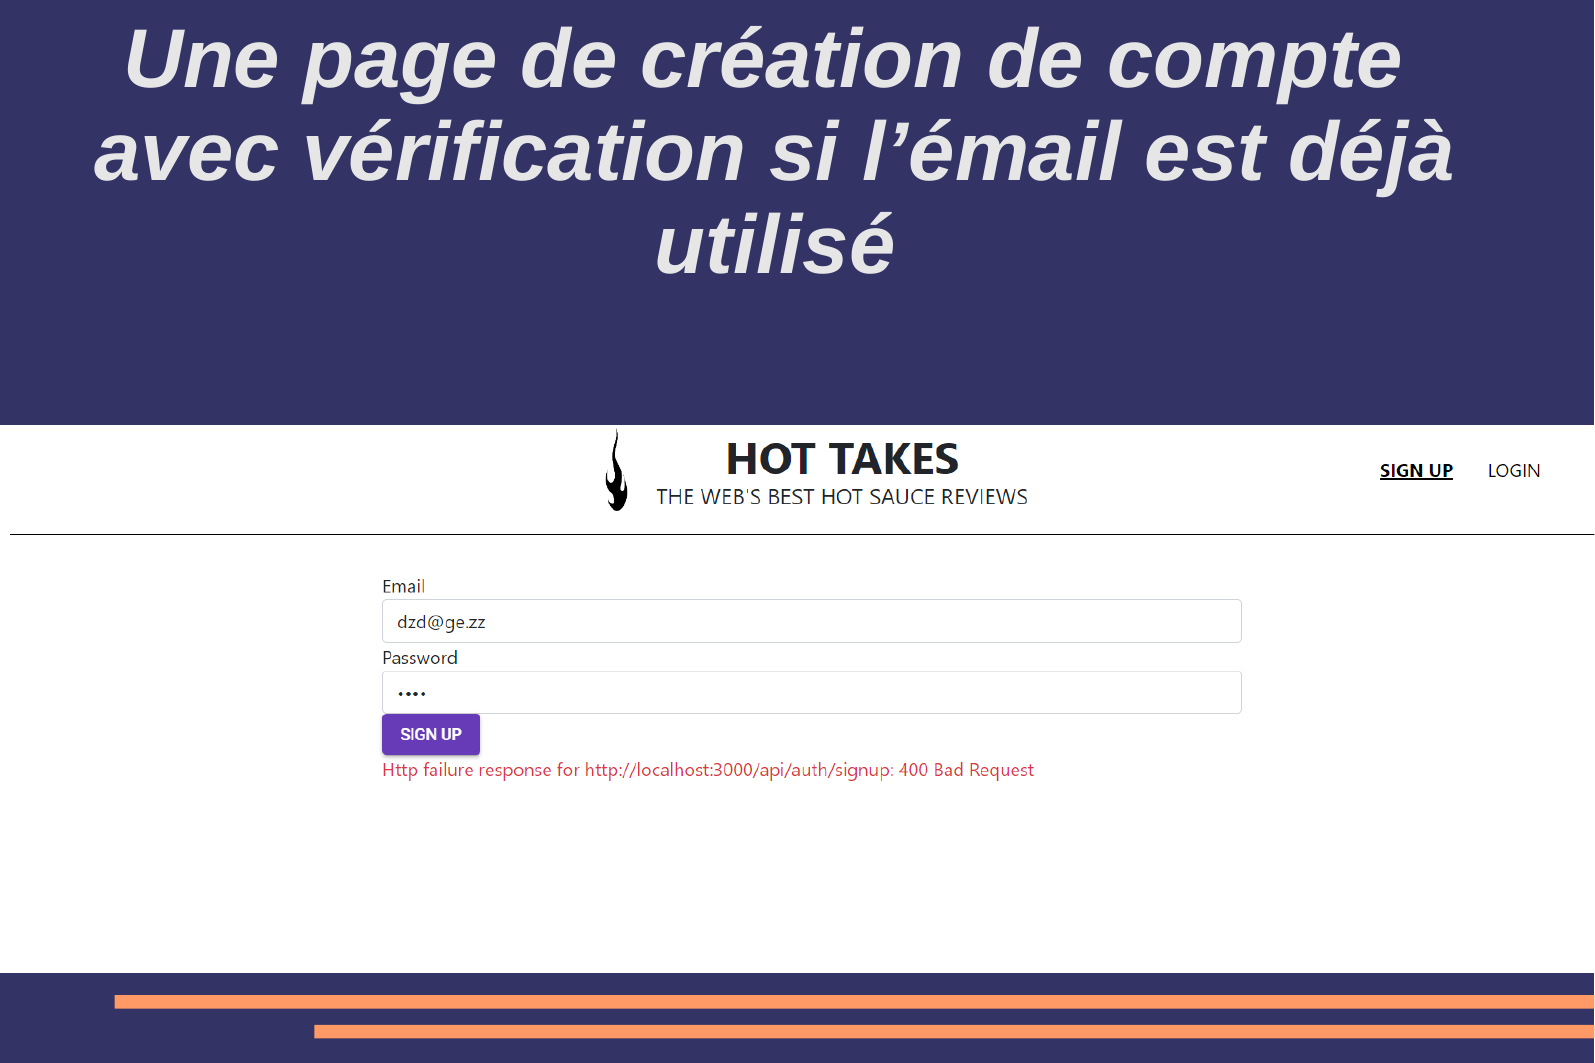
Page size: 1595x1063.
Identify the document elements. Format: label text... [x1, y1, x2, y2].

picture [0, 425, 1595, 973]
title Une page de création de compte avec vérification si l’émail est déjà utilisé [94, 11, 1457, 291]
